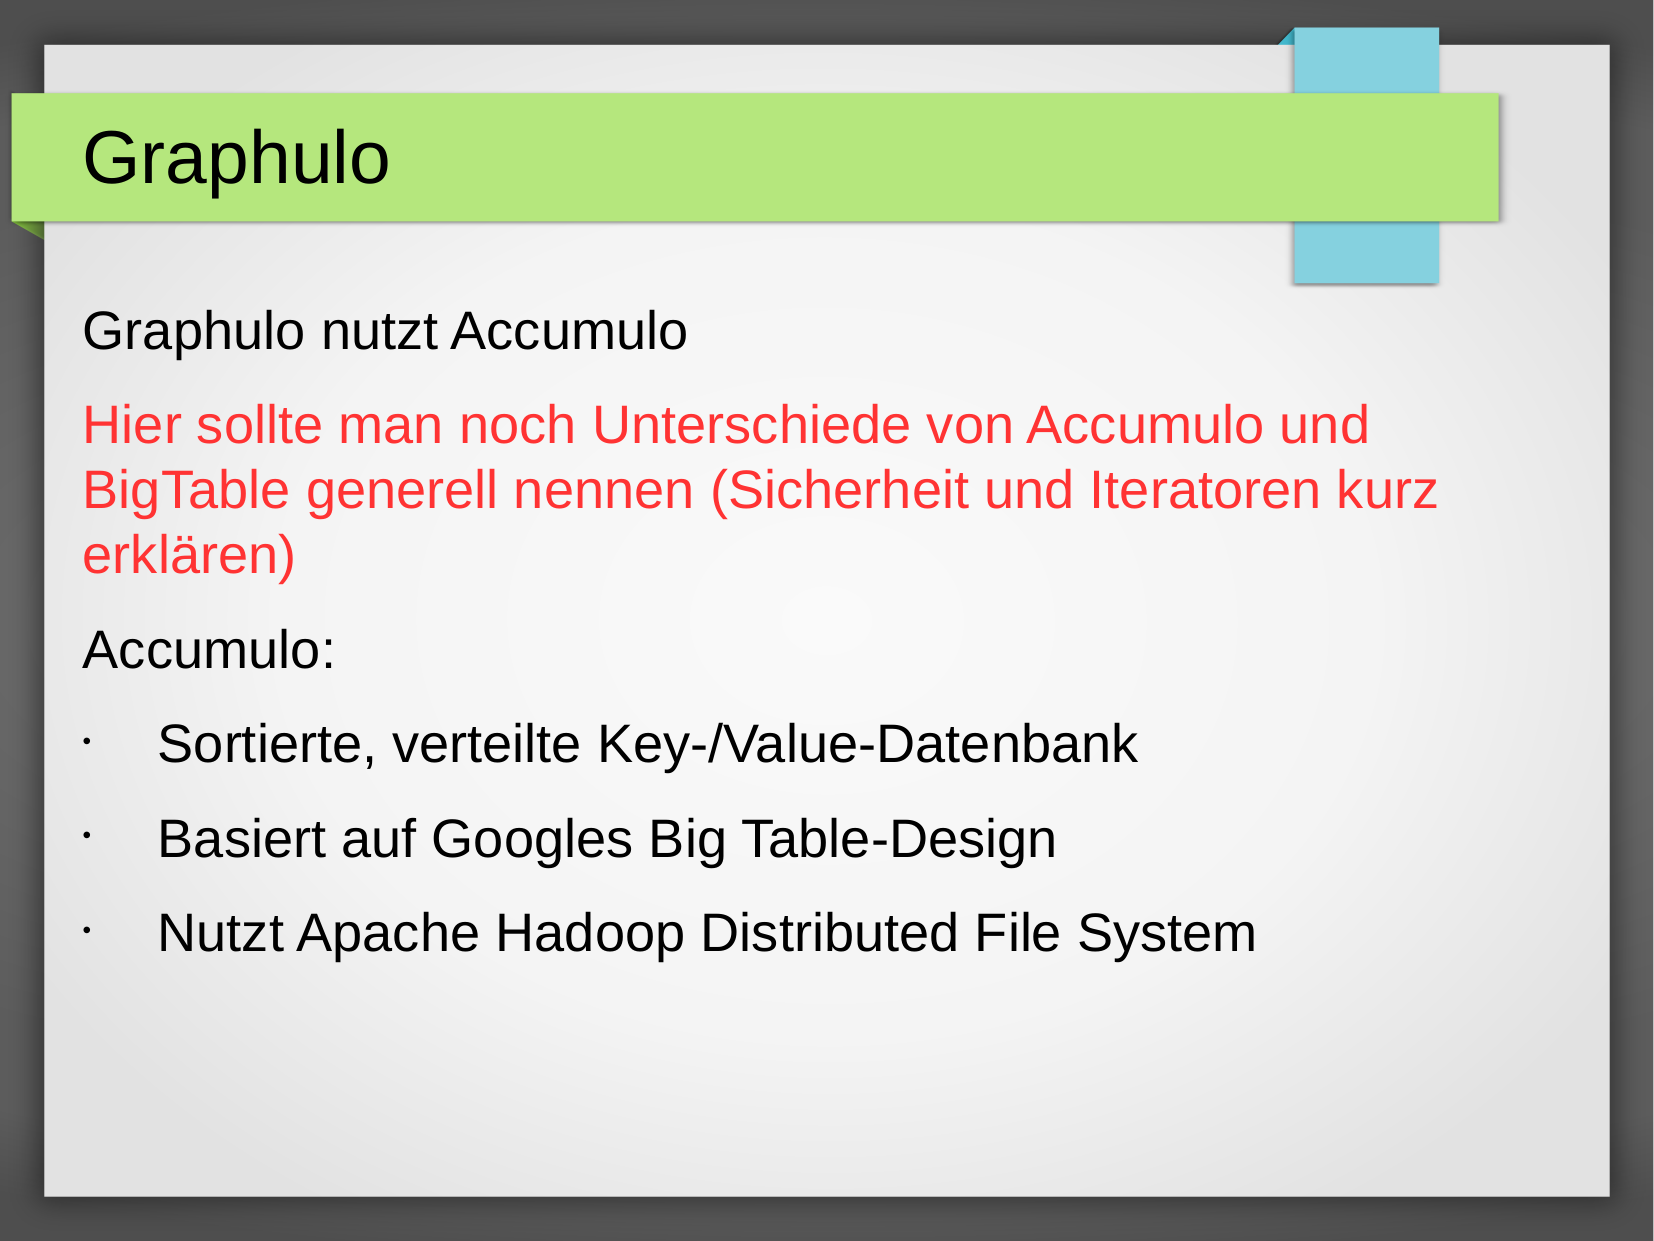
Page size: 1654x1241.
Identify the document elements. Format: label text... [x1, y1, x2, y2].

text_box Graphulo [82, 94, 1264, 213]
picture [0, 0, 1654, 1241]
text_box Graphulo nutzt Accumulo Hier sollte man noch Unterschiede von Accumulo und BigTable generell nennen (Sicherheit und Iteratoren kurz erklären) Accumulo: Sortierte, verteilte Key-/Value-Datenbank Basiert auf Googles Big Table-Design Nutzt Apache Hadoop Distributed File System [82, 295, 1571, 1015]
